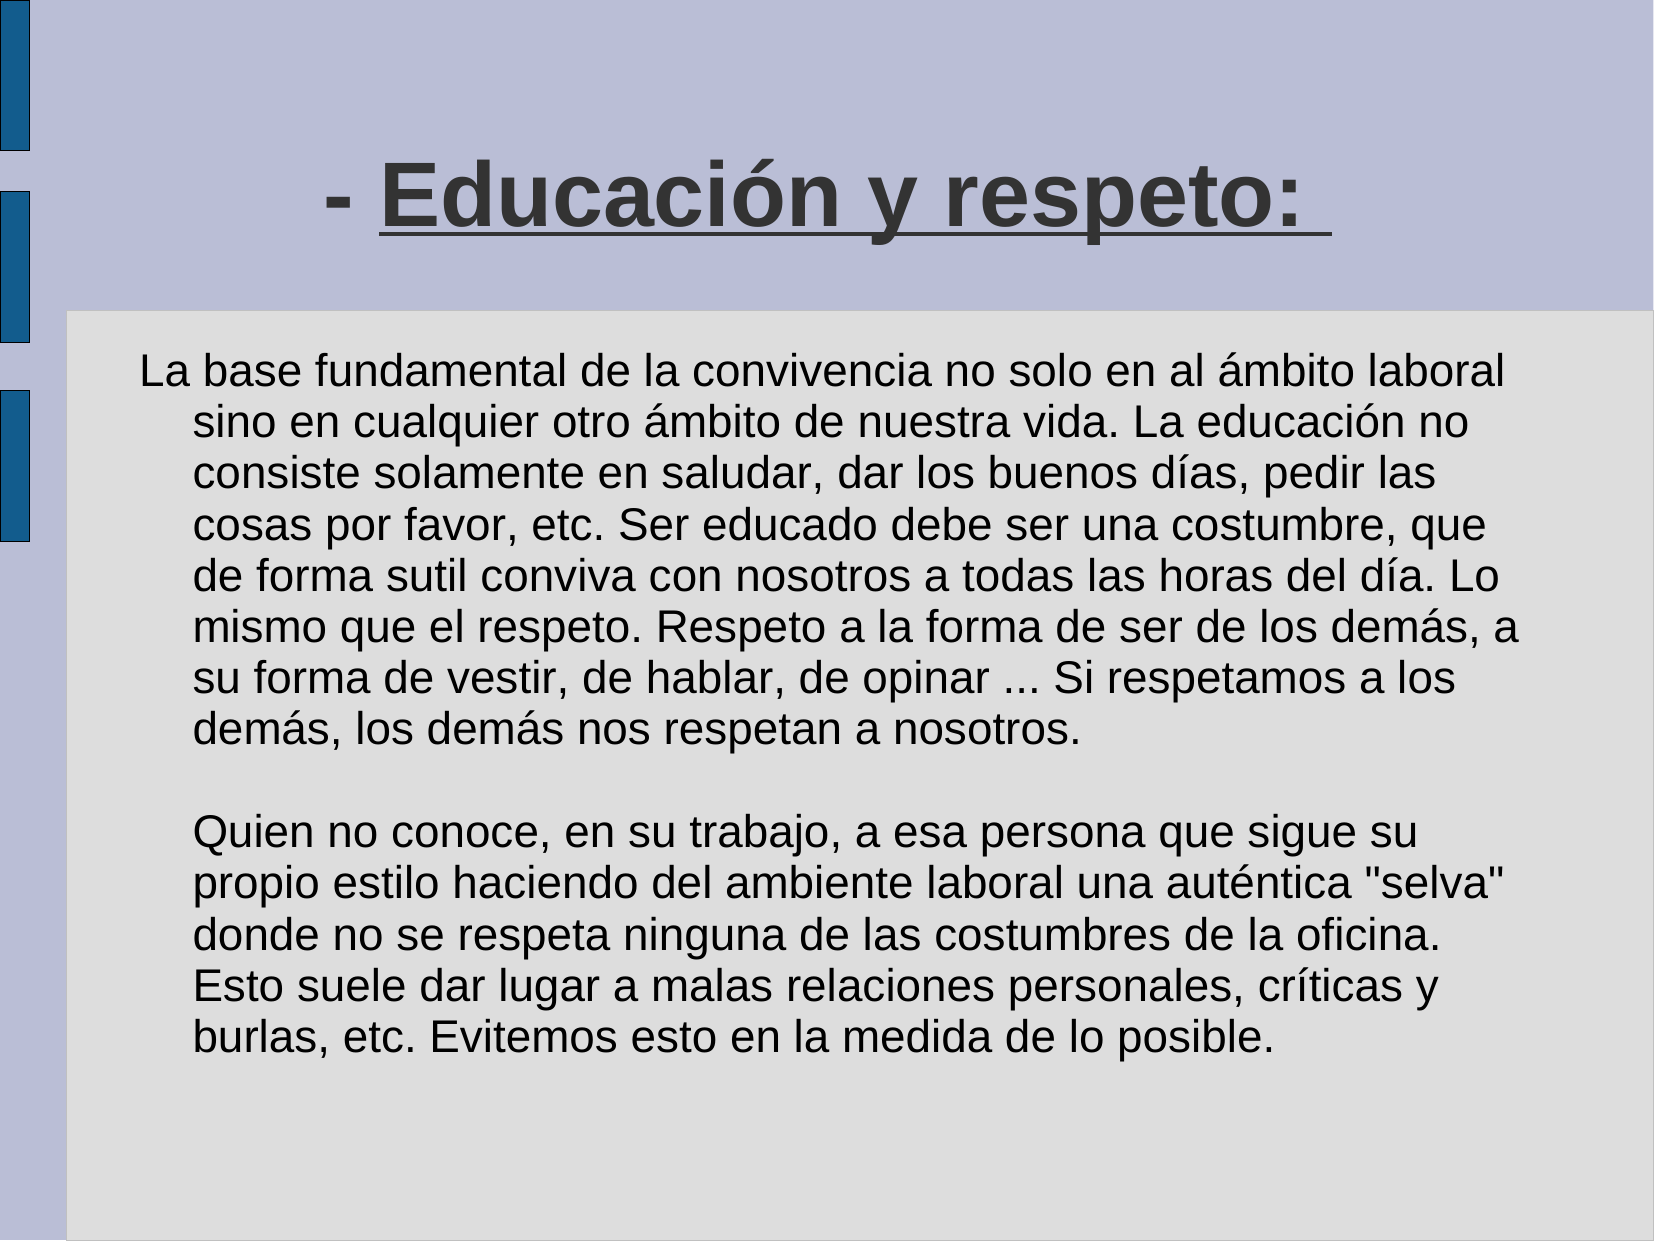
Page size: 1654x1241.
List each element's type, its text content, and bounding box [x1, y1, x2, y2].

list La base fundamental de la convivencia no solo en al ámbito laboral sino en cualquier otro ámbito de nuestra vida. La educación no consiste solamente en saludar, dar los buenos días, pedir las cosas por favor, etc. Ser educado debe ser una costumbre, que de forma sutil conviva con nosotros a todas las horas del día. Lo mismo que el respeto. Respeto a la forma de ser de los demás, a su forma de vestir, de hablar, de opinar ... Si respetamos a los demás, los demás nos respetan a nosotros. Quien no conoce, en su trabajo, a esa persona que sigue su propio estilo haciendo del ambiente laboral una auténtica "selva" donde no se respeta ninguna de las costumbres de la oficina. Esto suele dar lugar a malas relaciones personales, críticas y burlas, etc. Evitemos esto en la medida de lo posible. [121, 344, 1534, 1127]
title - Educación y respeto: [121, 91, 1534, 299]
